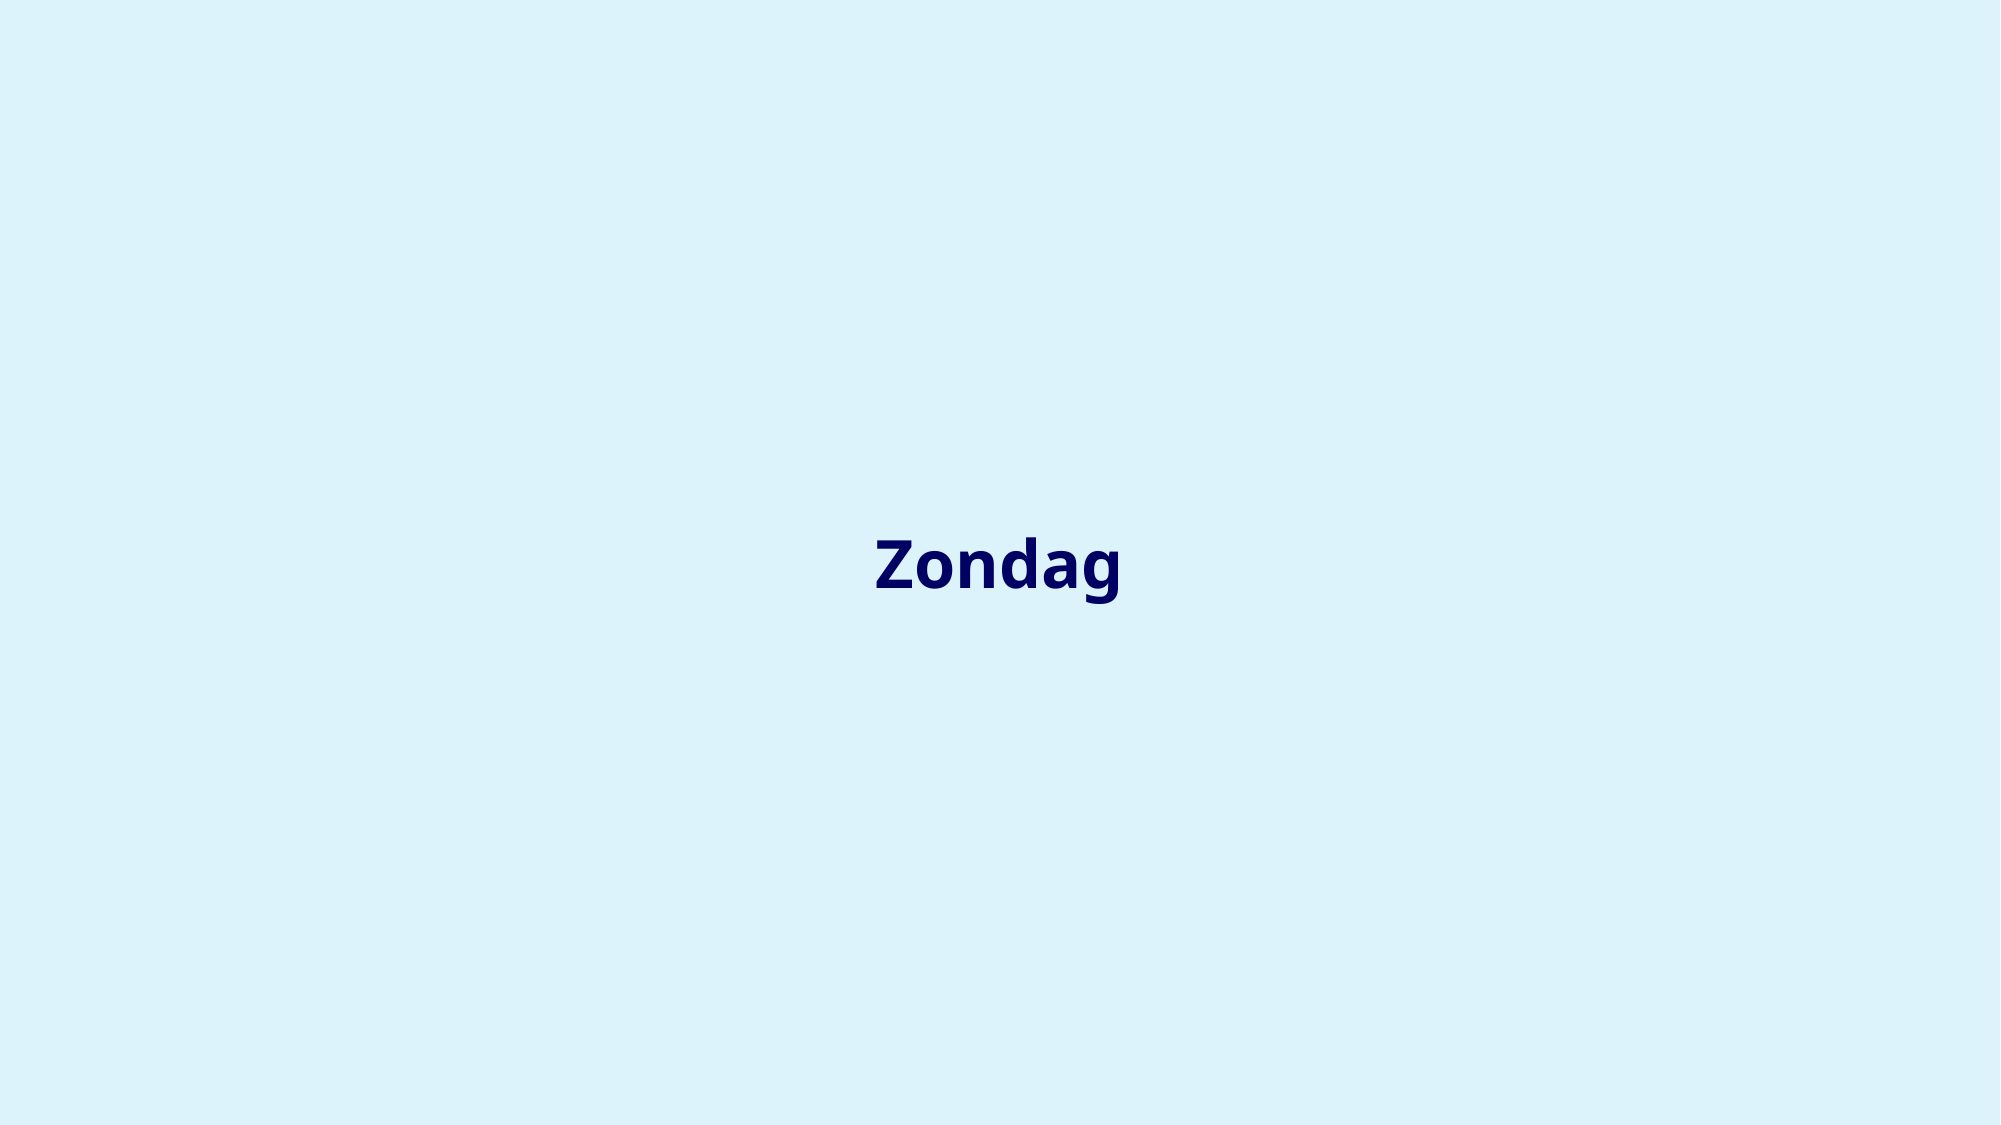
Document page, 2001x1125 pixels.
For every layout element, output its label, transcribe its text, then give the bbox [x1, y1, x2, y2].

text_box Zondag [815, 514, 1185, 611]
